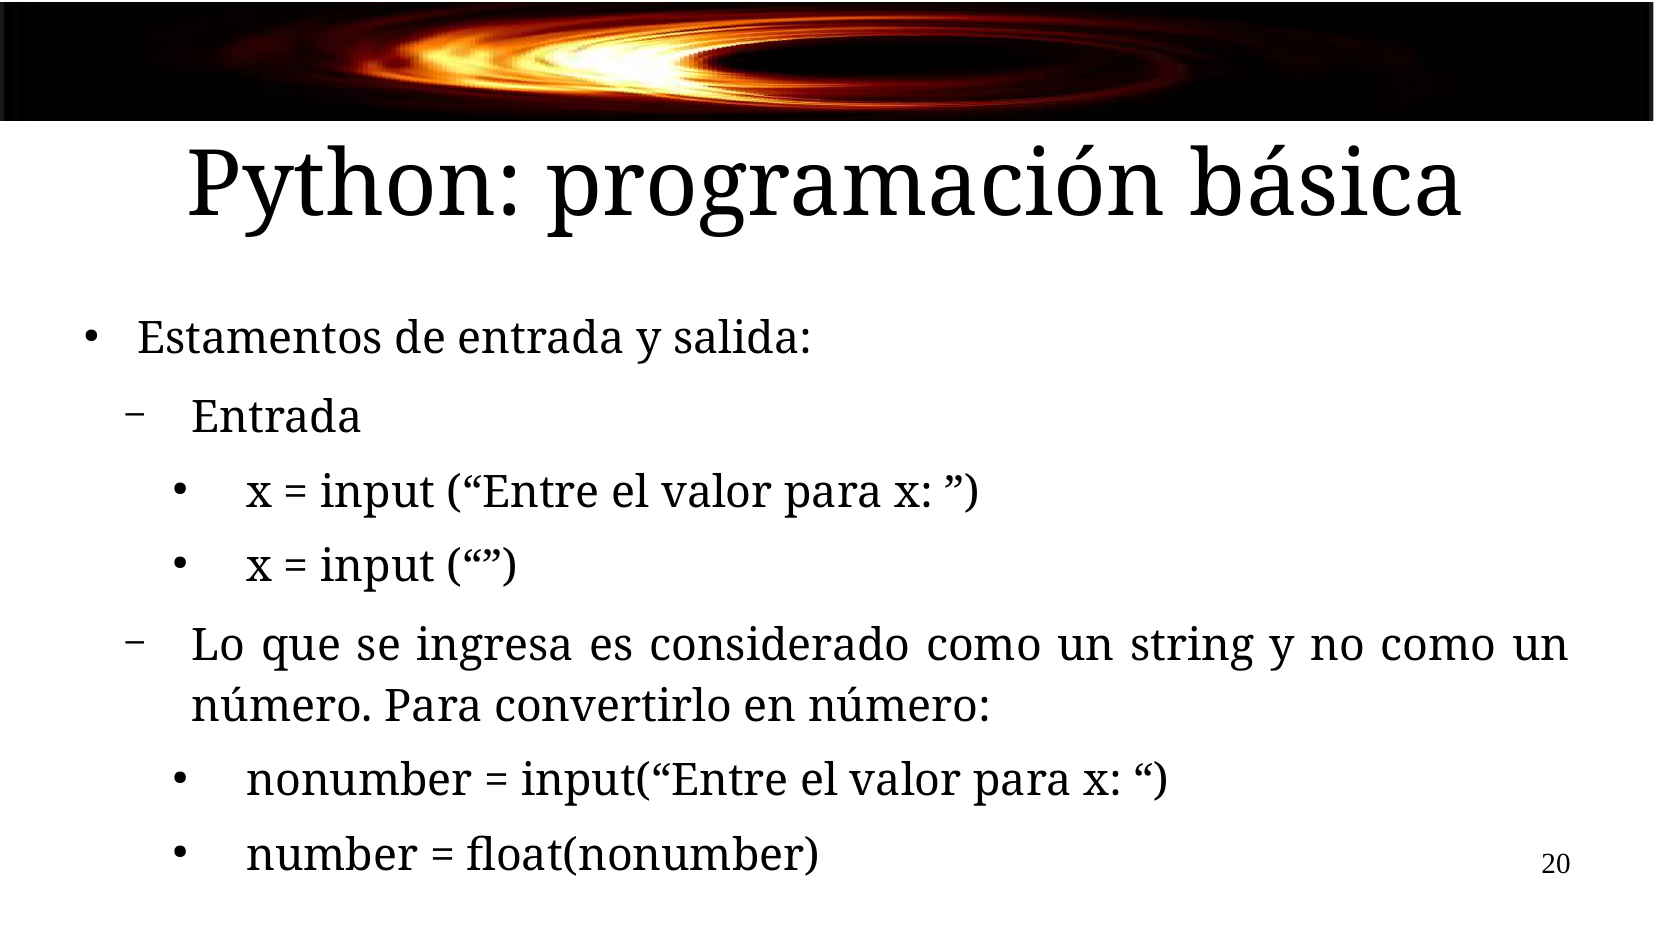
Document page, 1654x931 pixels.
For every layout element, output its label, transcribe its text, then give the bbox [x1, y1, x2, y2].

list Estamentos de entrada y salida: Entrada x = input (“Entre el valor para x: ”) x = input (“”) Lo que se ingresa es considerado como un string y no como un número. Para convertirlo en número: nonumber = input(“Entre el valor para x: “) number = float(nonumber) [82, 306, 1571, 886]
title Python: programación básica [82, 121, 1571, 258]
picture [0, 2, 1654, 121]
